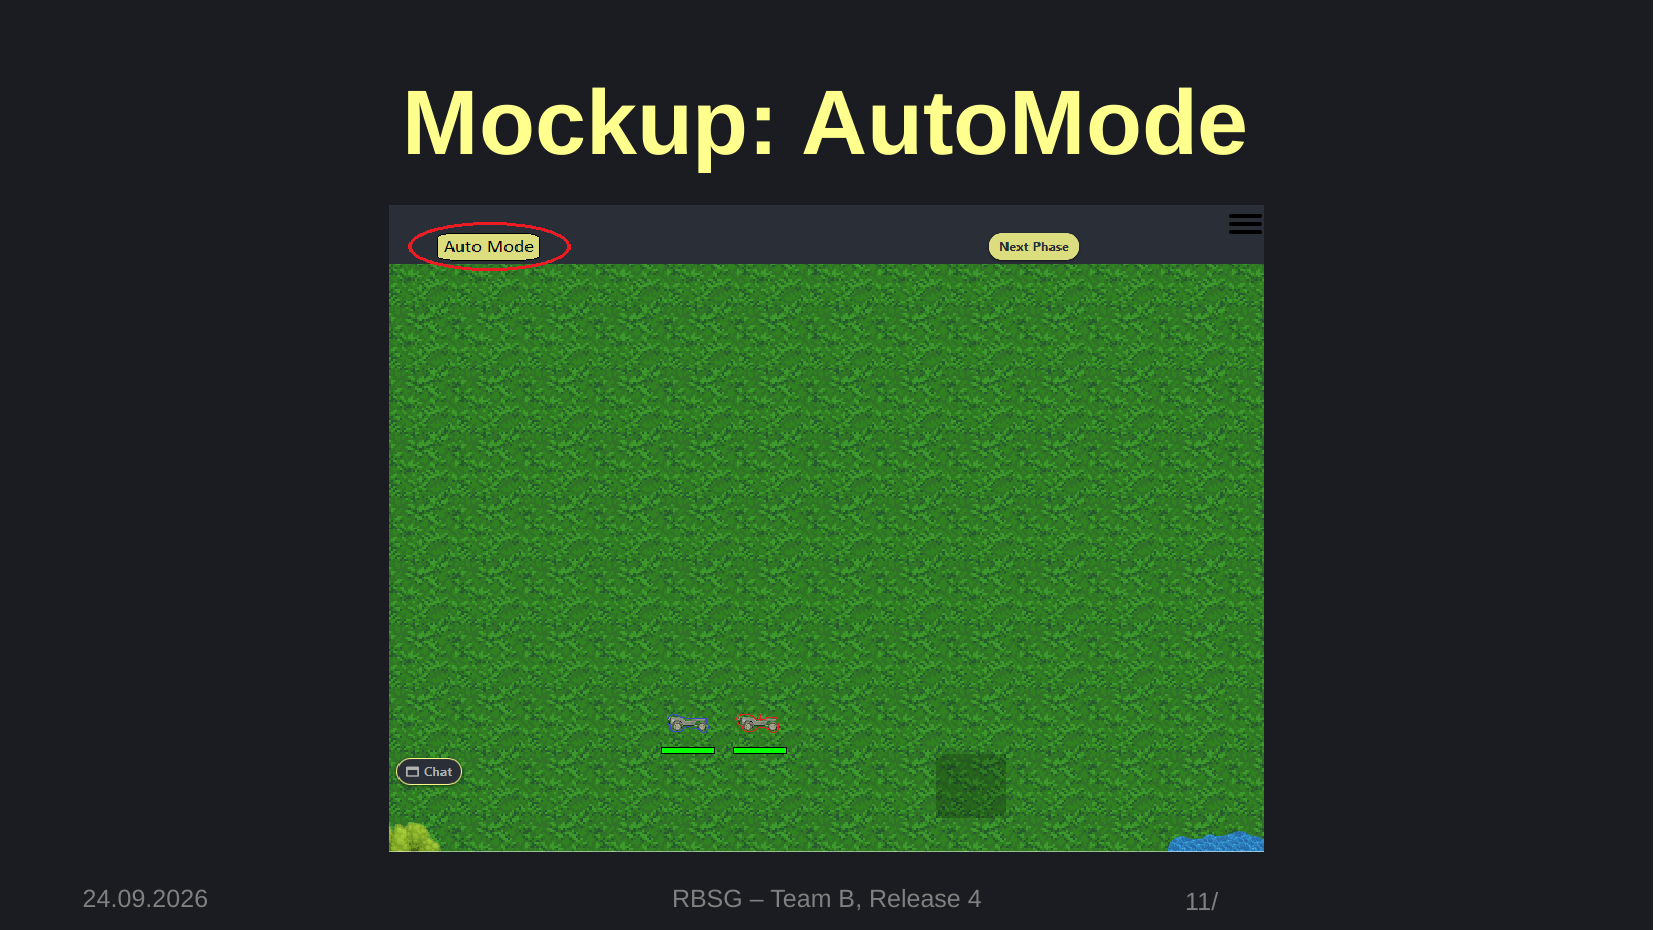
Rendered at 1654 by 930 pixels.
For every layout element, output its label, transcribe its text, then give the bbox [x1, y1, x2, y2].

title Mockup: AutoMode [82, 61, 1571, 173]
picture [389, 205, 1264, 852]
text_box / [1185, 885, 1571, 912]
text_box RBSG – Team B, Release 4 [565, 882, 1090, 912]
text_box 03.09.2019 [82, 882, 468, 912]
